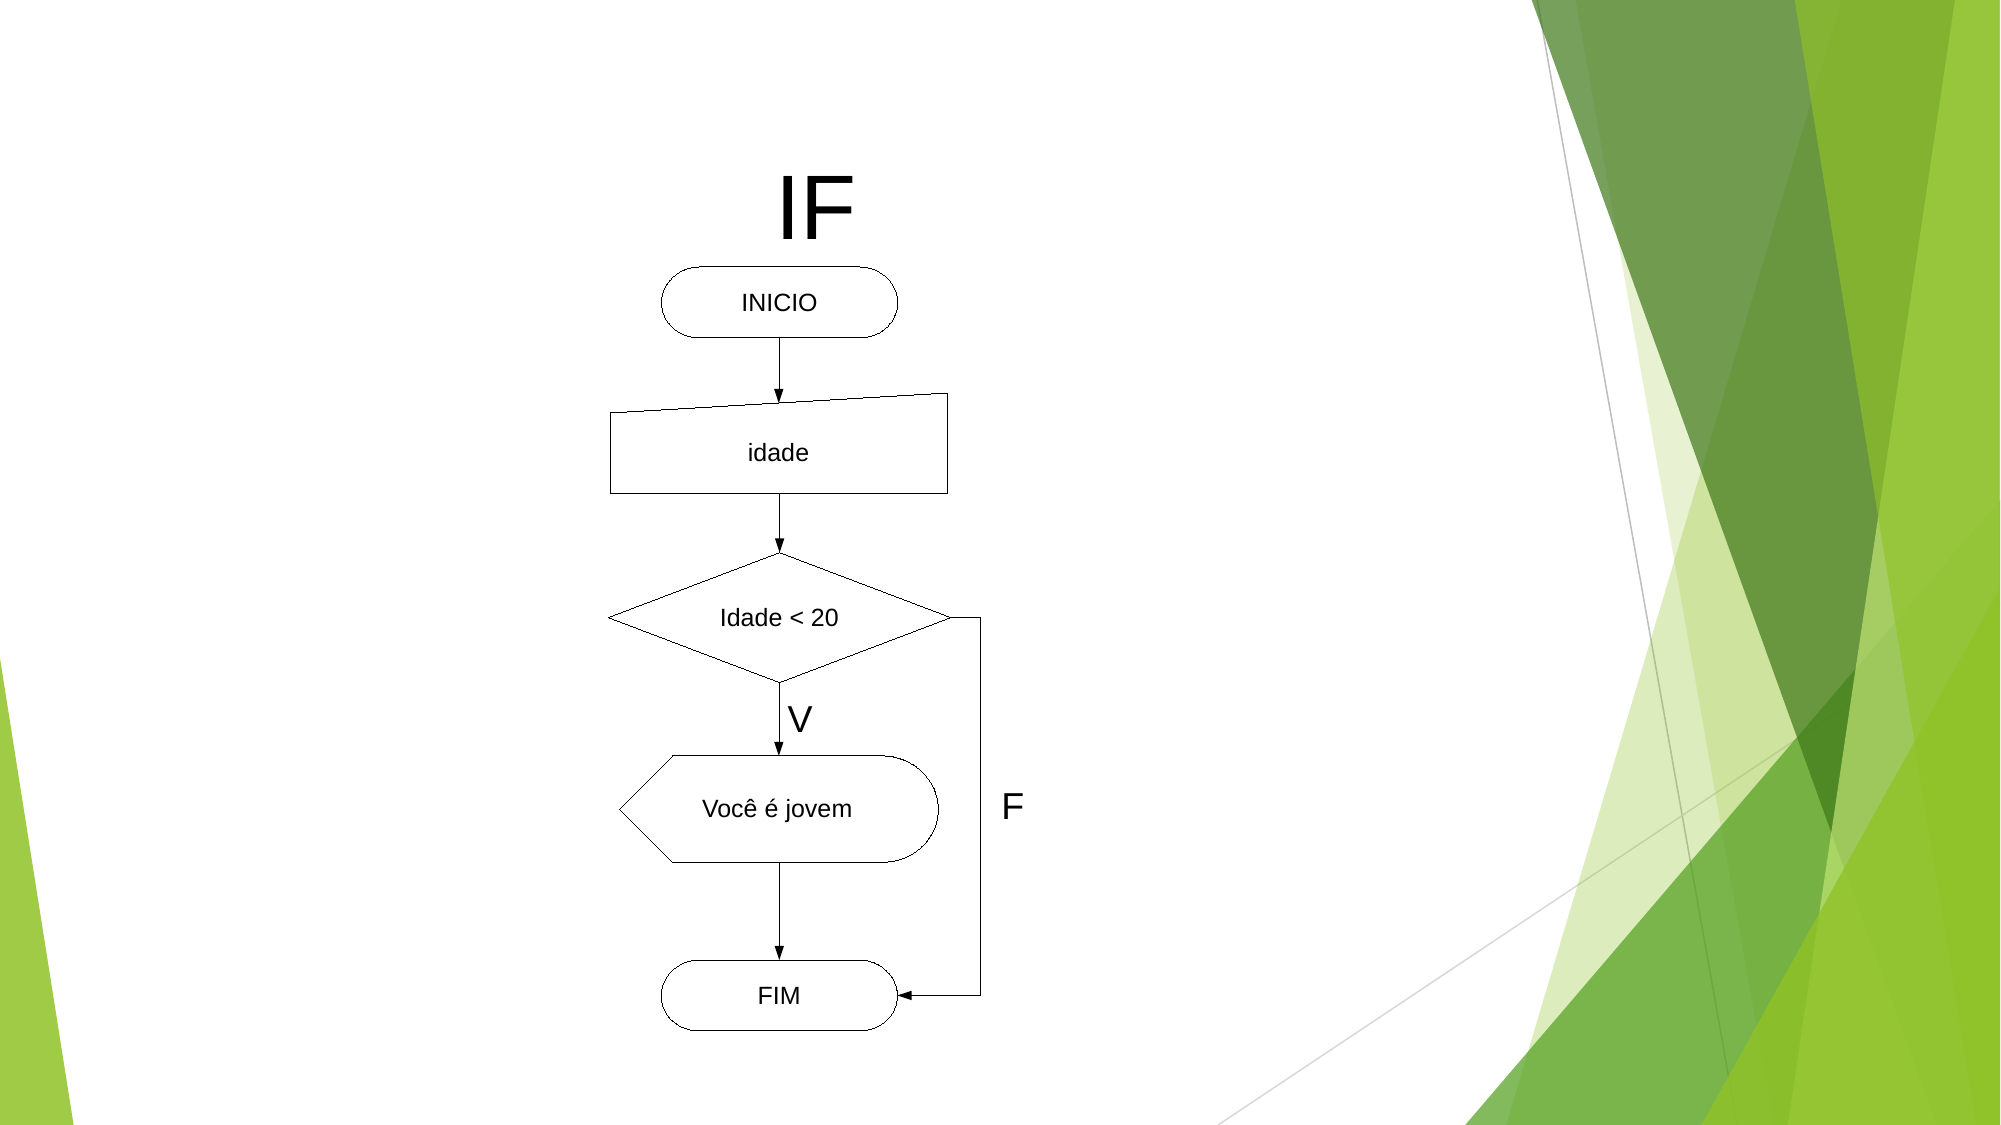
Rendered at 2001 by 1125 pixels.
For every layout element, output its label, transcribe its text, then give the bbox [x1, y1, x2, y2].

title IF [111, 99, 1522, 317]
text_box INICIO [661, 266, 898, 338]
text_box FIM [661, 960, 898, 1031]
text_box Idade < 20 [608, 552, 950, 683]
text_box idade [610, 393, 948, 494]
text_box Você é jovem [619, 755, 939, 863]
